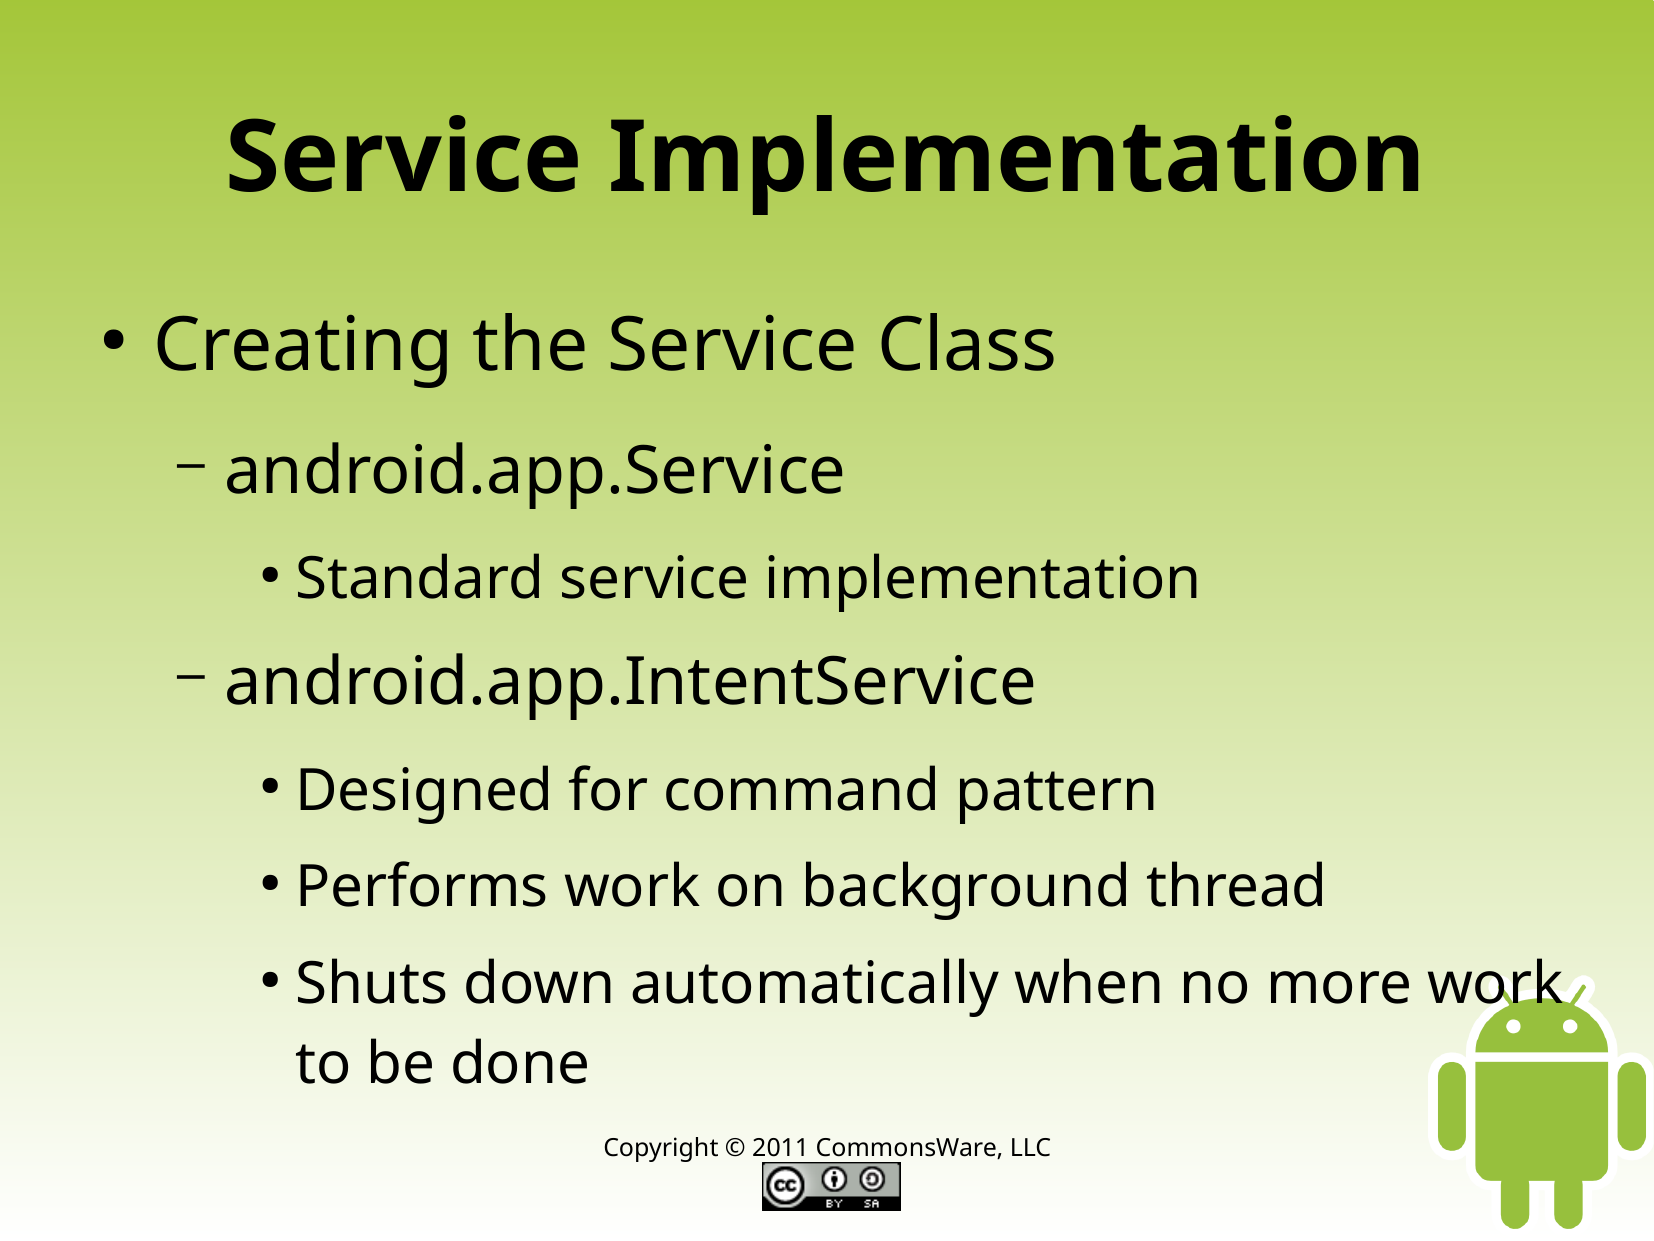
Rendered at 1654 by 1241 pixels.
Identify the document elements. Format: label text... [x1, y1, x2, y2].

picture [1428, 975, 1654, 1238]
title Service Implementation [82, 49, 1571, 257]
list Creating the Service Class android.app.Service Standard service implementation android.app.IntentService Designed for command pattern Performs work on background thread Shuts down automatically when no more work to be done [82, 290, 1571, 1109]
picture [762, 1162, 901, 1211]
